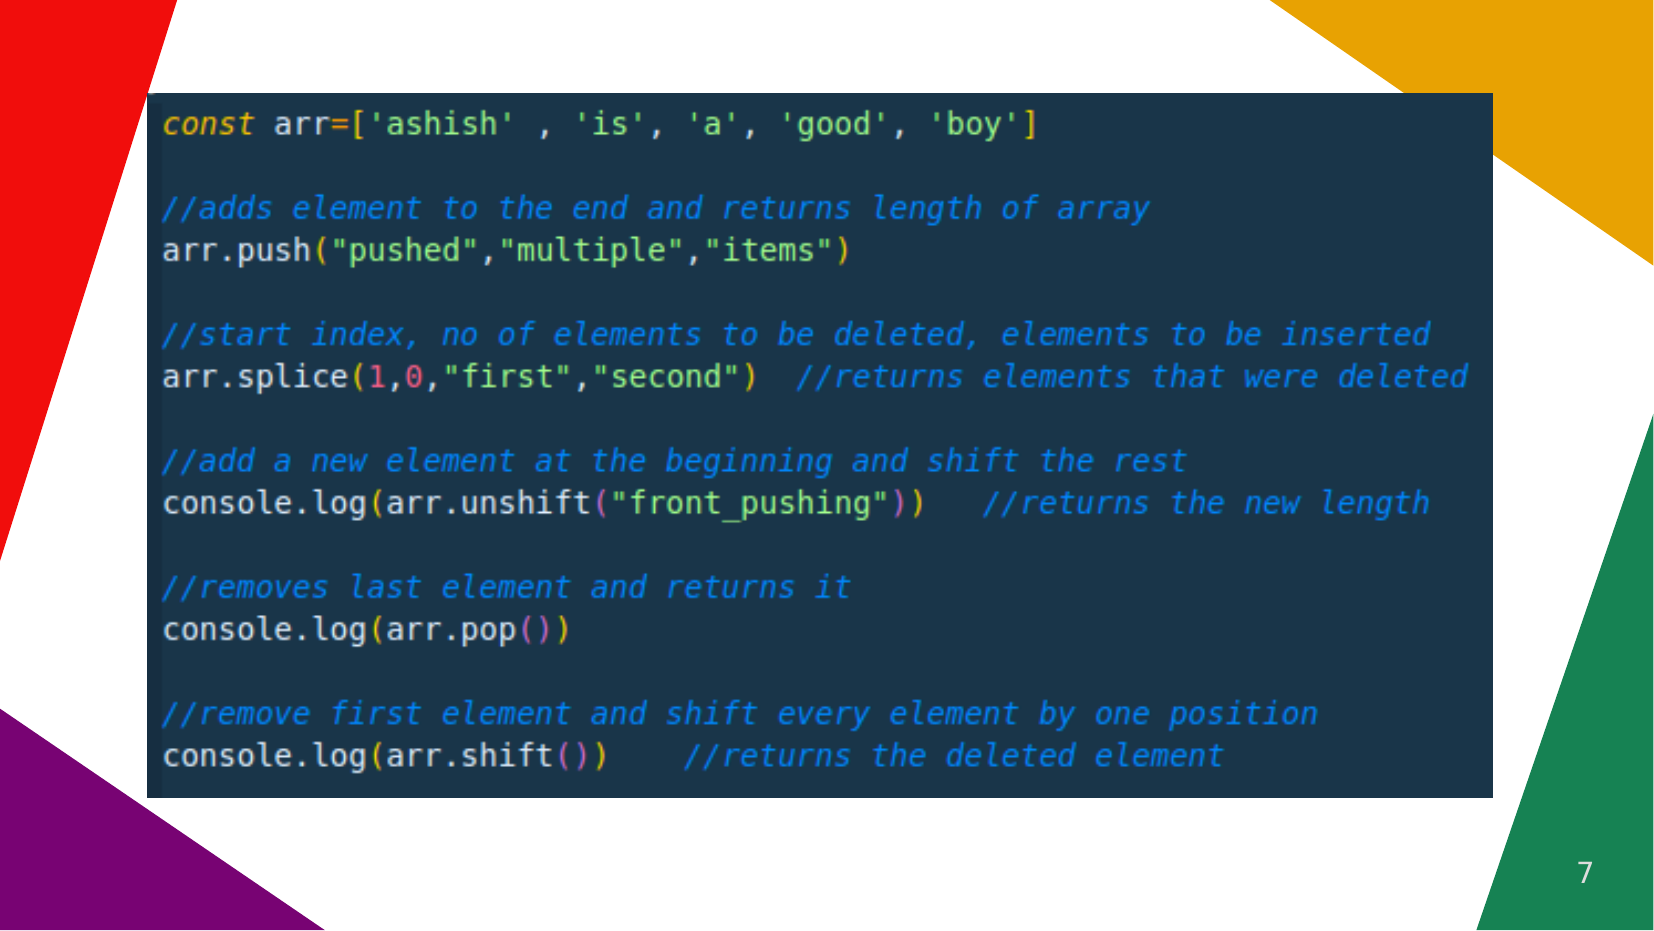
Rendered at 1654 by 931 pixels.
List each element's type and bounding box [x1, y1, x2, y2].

picture [147, 93, 1493, 798]
